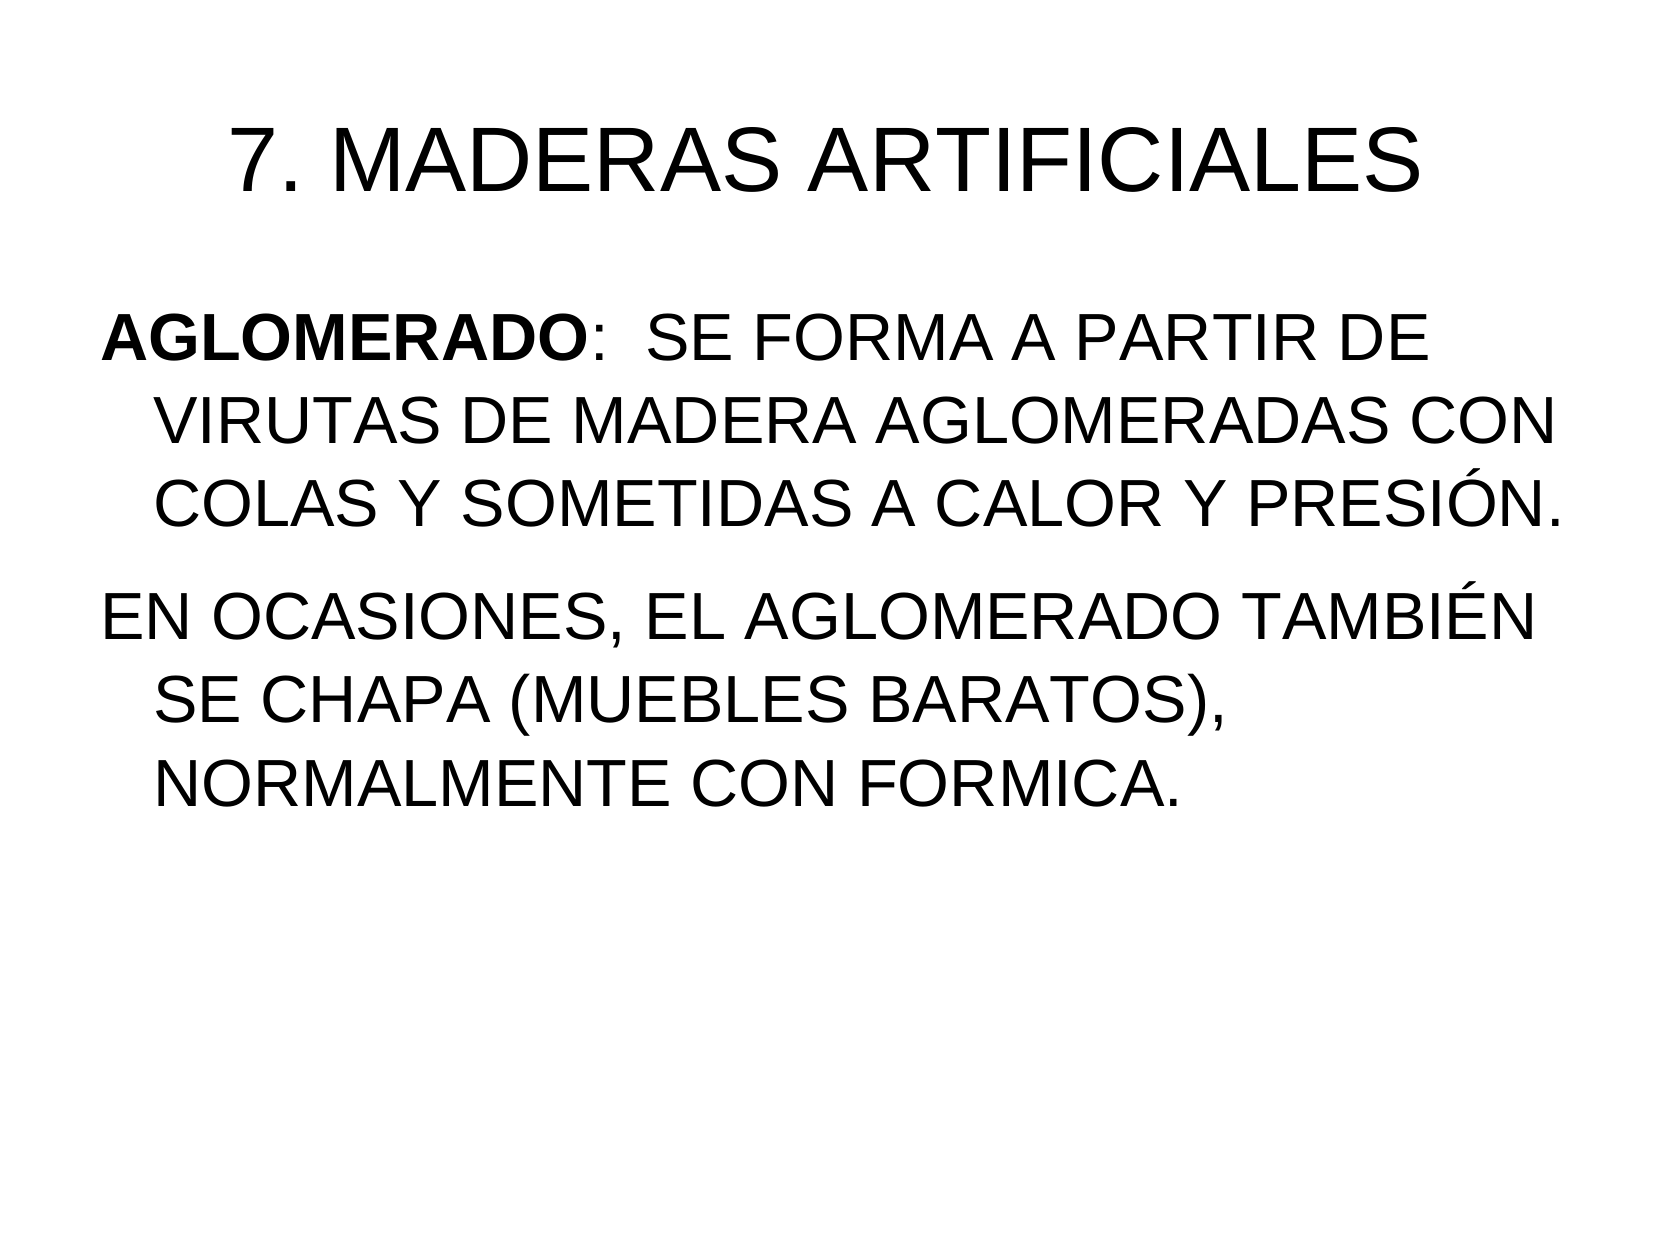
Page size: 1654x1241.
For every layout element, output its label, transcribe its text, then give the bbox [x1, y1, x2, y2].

list AGLOMERADO: SE FORMA A PARTIR DE VIRUTAS DE MADERA AGLOMERADAS CON COLAS Y SOMETIDAS A CALOR Y PRESIÓN. EN OCASIONES, EL AGLOMERADO TAMBIÉN SE CHAPA (MUEBLES BARATOS), NORMALMENTE CON FORMICA. [82, 290, 1571, 1109]
title 7. MADERAS ARTIFICIALES [82, 56, 1571, 249]
